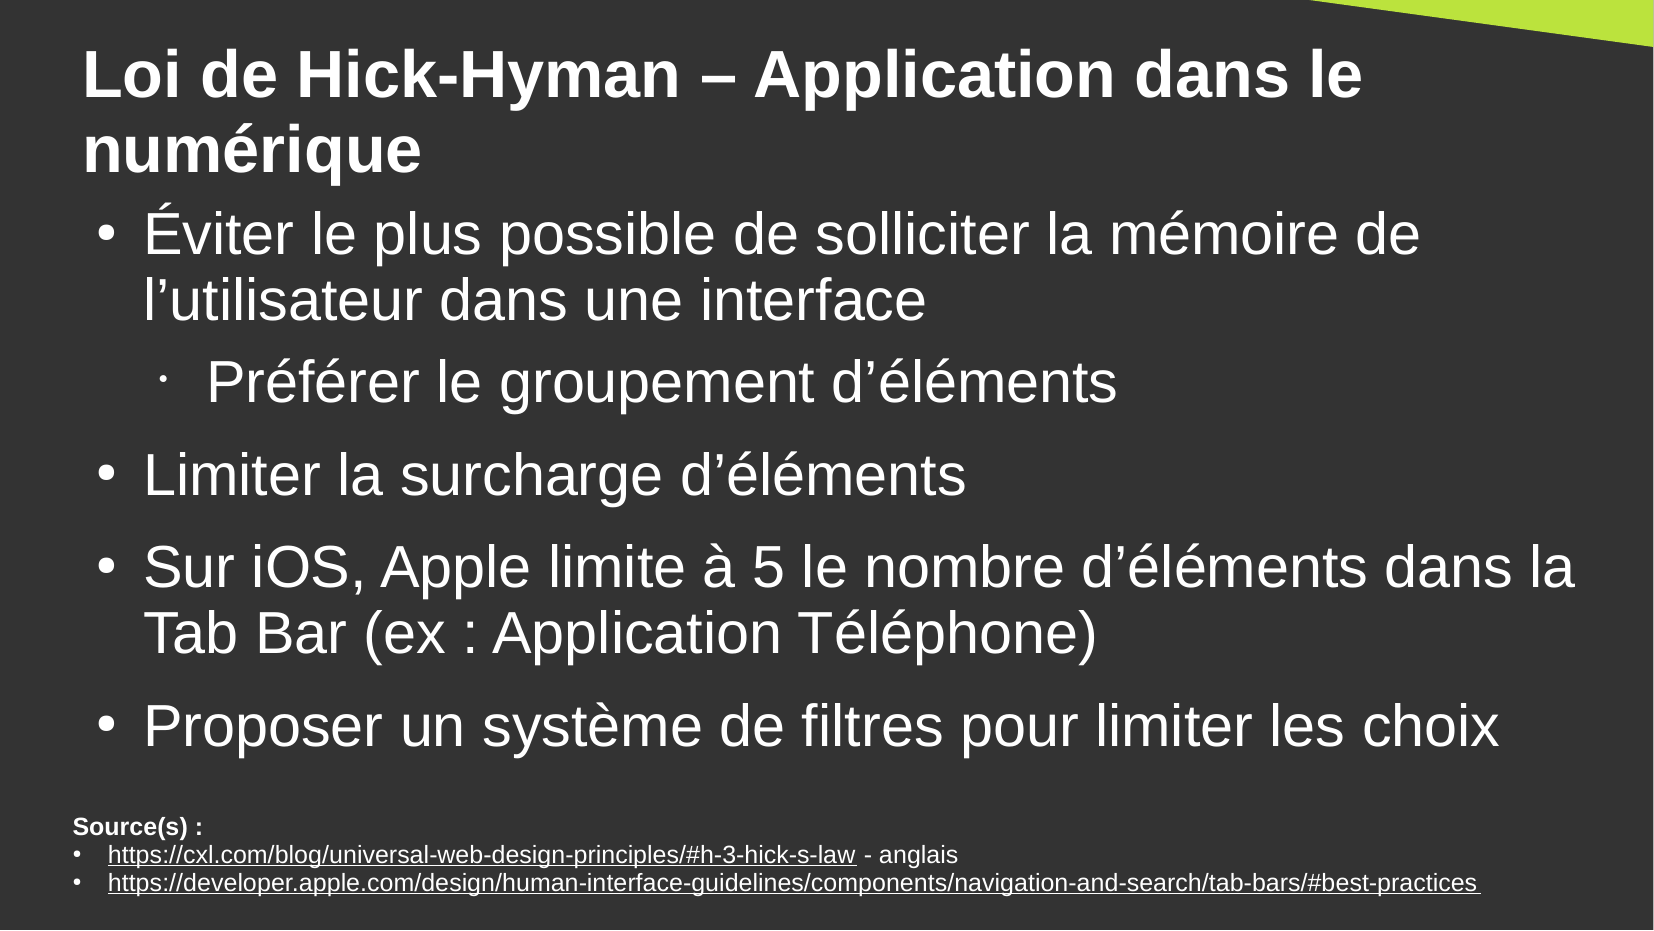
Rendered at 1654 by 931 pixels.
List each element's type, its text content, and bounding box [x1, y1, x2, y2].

text_box [1309, 0, 1654, 48]
list Éviter le plus possible de solliciter la mémoire de l’utilisateur dans une interface Préférer le groupement d’éléments Limiter la surcharge d’éléments Sur iOS, Apple limite à 5 le nombre d’éléments dans la Tab Bar (ex : Application Téléphone) Proposer un système de filtres pour limiter les choix [80, 200, 1620, 768]
text_box Source(s) : https://cxl.com/blog/universal-web-design-principles/#h-3-hick-s-law - anglais https://developer.apple.com/design/human-interface-guidelines/components/navigation-and-search/tab-bars/#best-practices [57, 805, 1543, 905]
title Loi de Hick-Hyman – Application dans le numérique [82, 37, 1453, 187]
